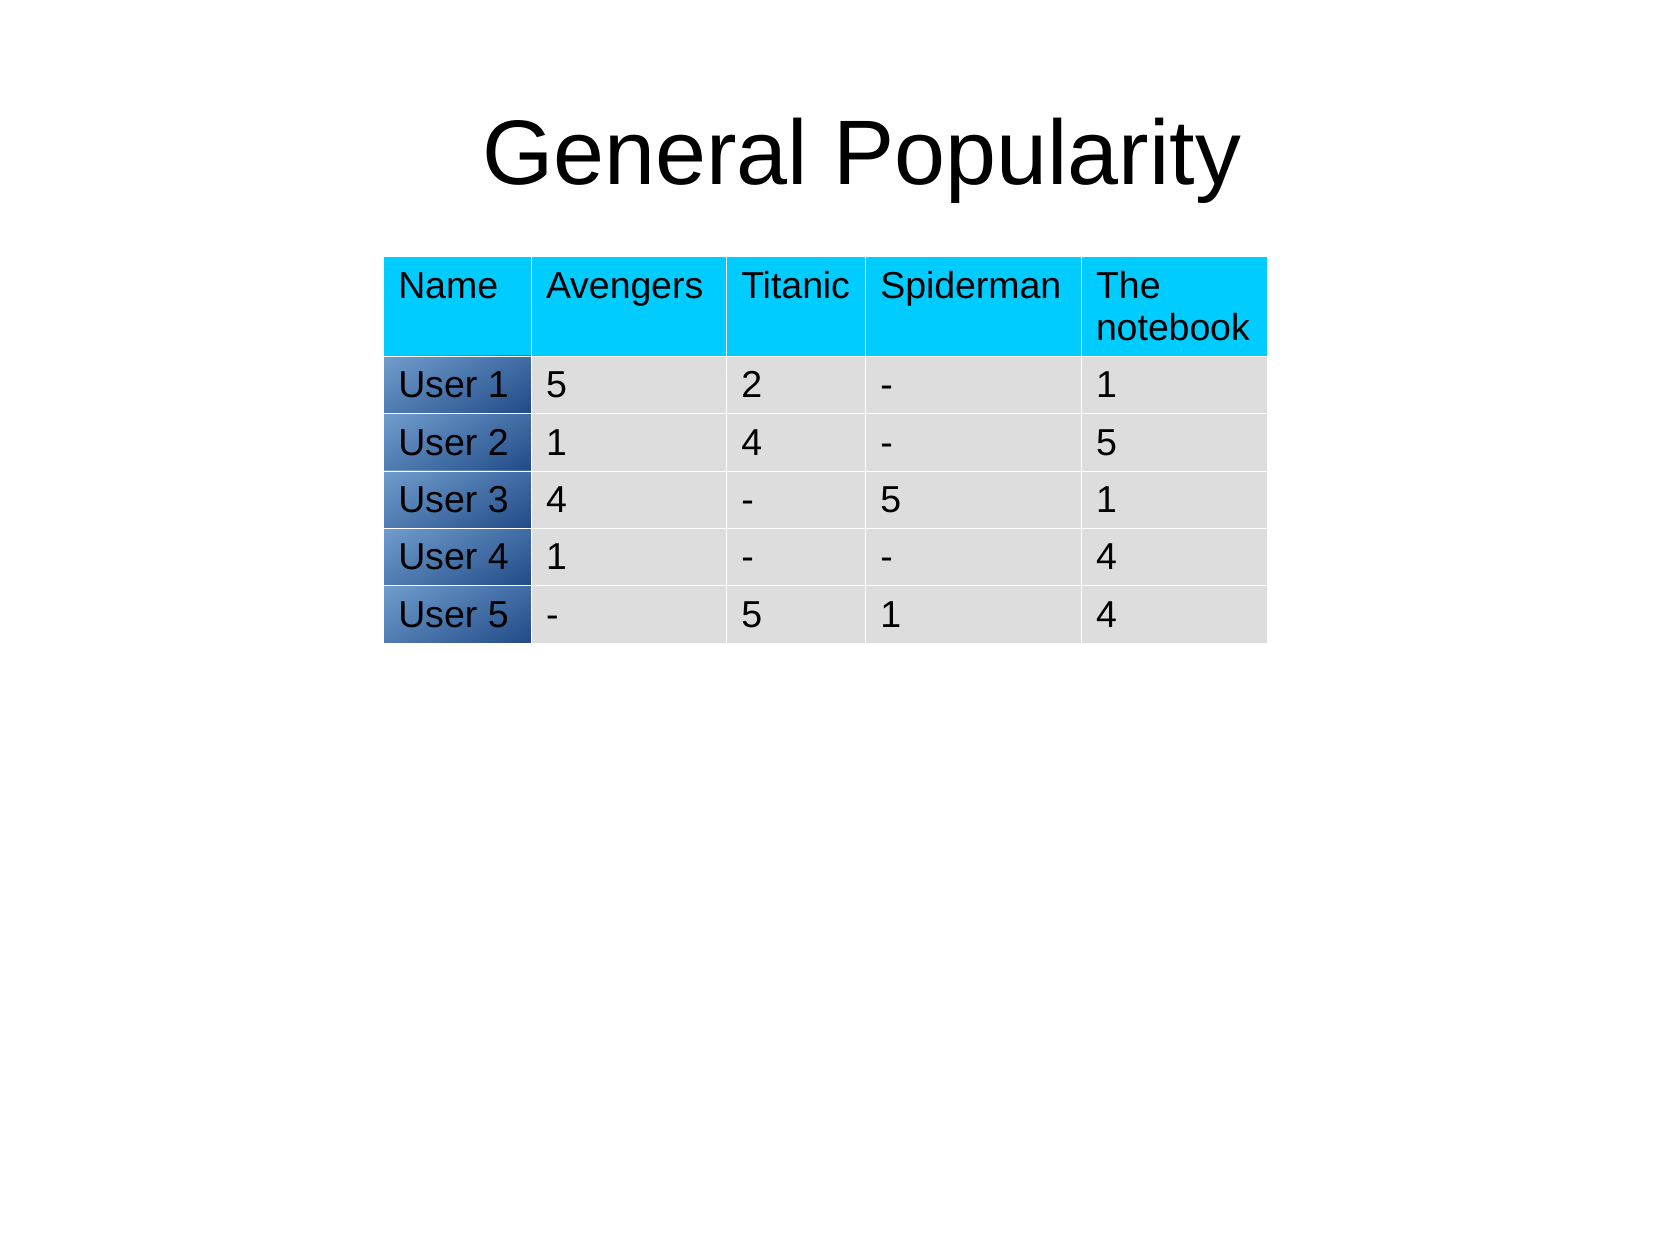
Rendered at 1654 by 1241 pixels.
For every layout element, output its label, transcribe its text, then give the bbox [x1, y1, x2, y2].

table_cell 1 [1082, 472, 1267, 528]
table_cell - [727, 529, 865, 585]
table_header Avengers [532, 257, 726, 356]
table_header Name [384, 257, 531, 356]
table_header Spiderman [866, 257, 1081, 356]
title General Popularity [82, 49, 1571, 257]
table_cell - [866, 529, 1081, 585]
table_cell 5 [1082, 414, 1267, 471]
table_cell 1 [532, 529, 726, 585]
table_cell User 1 [384, 357, 531, 413]
table_cell User 2 [384, 414, 531, 471]
table_cell - [866, 357, 1081, 413]
table_cell 1 [532, 414, 726, 471]
table_header The notebook [1082, 257, 1267, 356]
table_cell - [727, 472, 865, 528]
table_cell 1 [866, 586, 1081, 643]
table_cell 4 [532, 472, 726, 528]
table_cell User 4 [384, 529, 531, 585]
table_cell User 5 [384, 586, 531, 643]
table_cell 4 [727, 414, 865, 471]
table_cell - [532, 586, 726, 643]
table_cell User 3 [384, 472, 531, 528]
table_cell - [866, 414, 1081, 471]
table_cell 1 [1082, 357, 1267, 413]
table_cell 4 [1082, 529, 1267, 585]
table_cell 4 [1082, 586, 1267, 643]
table_cell 2 [727, 357, 865, 413]
table_cell 5 [532, 357, 726, 413]
table_header Titanic [727, 257, 865, 356]
table_cell 5 [727, 586, 865, 643]
table_cell 5 [866, 472, 1081, 528]
